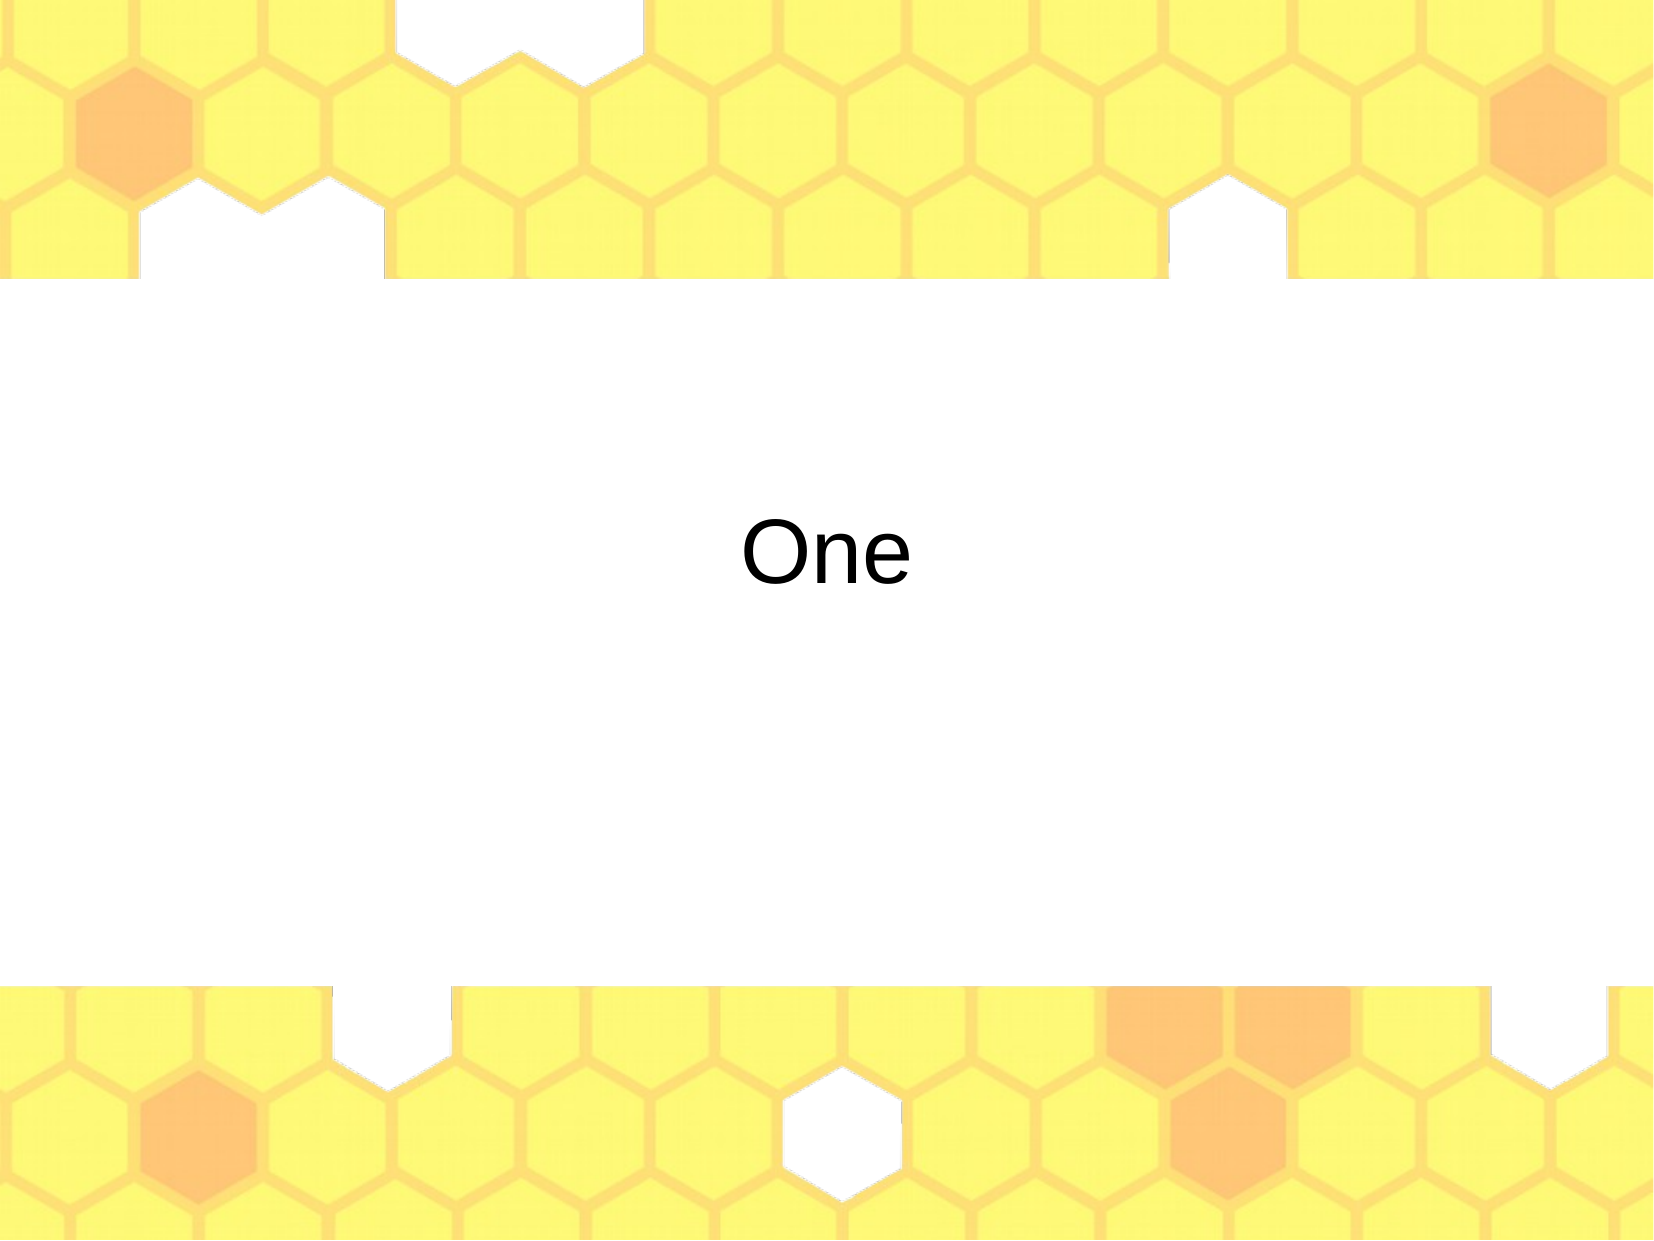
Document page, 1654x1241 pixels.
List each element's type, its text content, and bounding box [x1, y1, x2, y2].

title One [82, 418, 1571, 686]
picture [0, 986, 1654, 1240]
picture [0, 0, 1654, 279]
